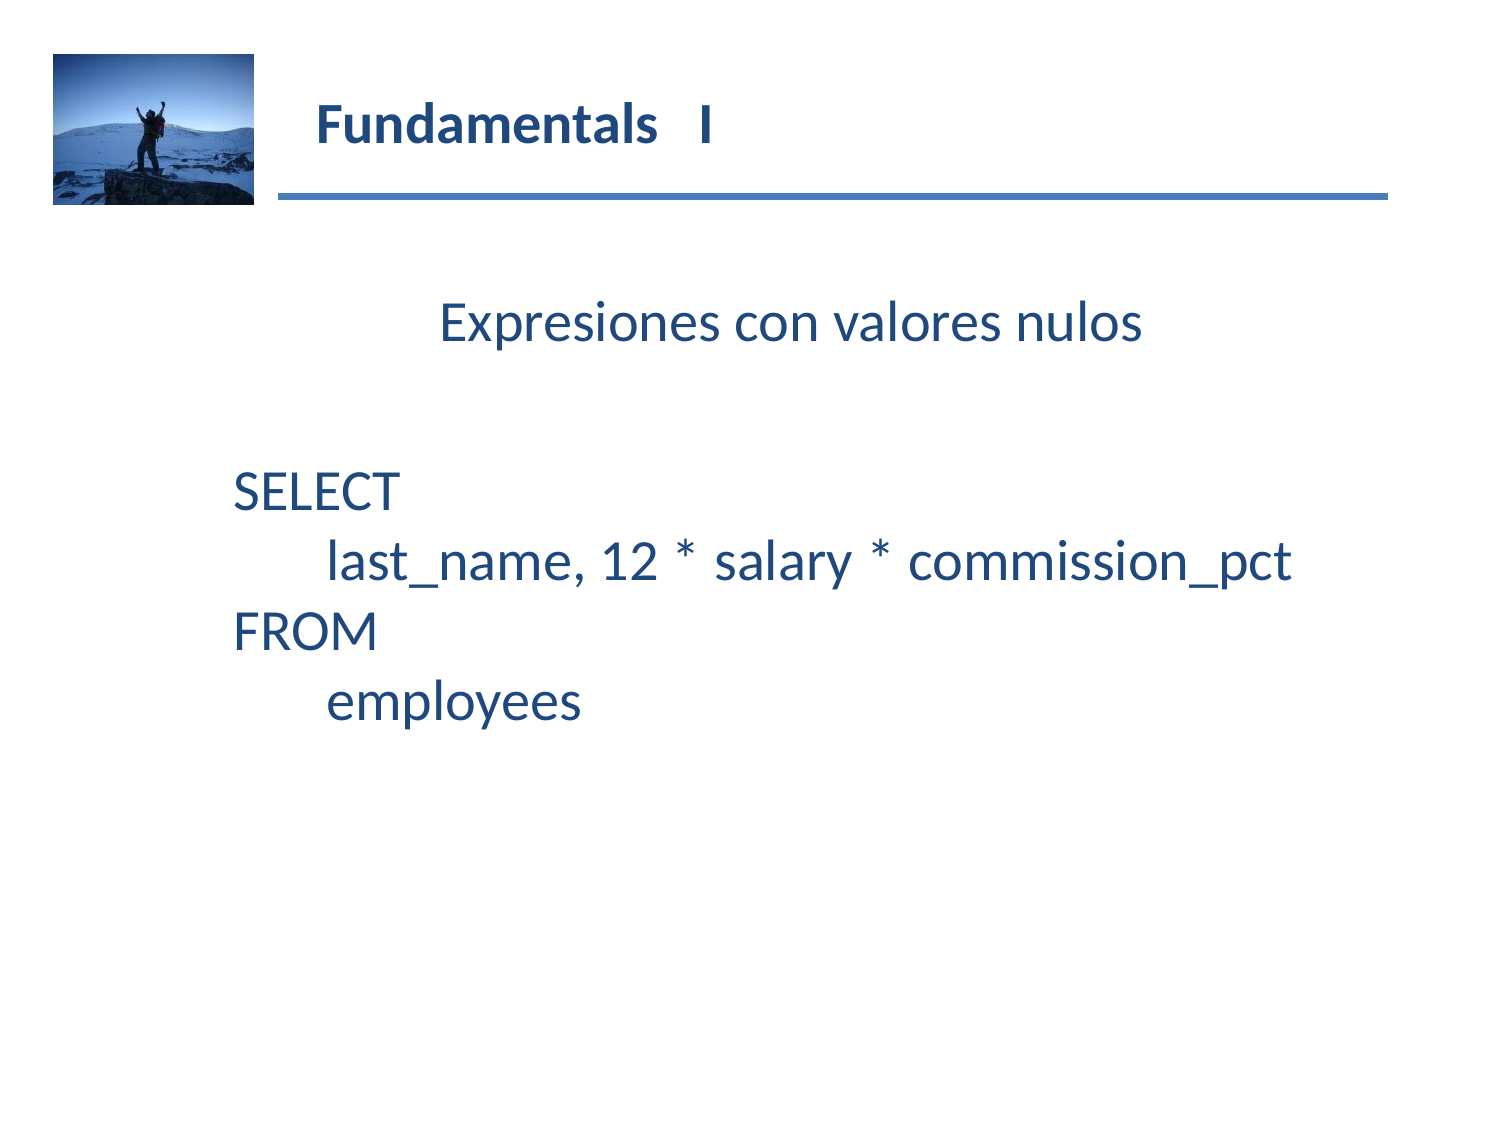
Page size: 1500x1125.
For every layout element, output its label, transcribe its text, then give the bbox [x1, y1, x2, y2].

text_box Fundamentals I [301, 78, 821, 164]
text_box Expresiones con valores nulos [383, 275, 1199, 362]
text_box SELECT last_name, 12 * salary * commission_pct FROM employees [218, 444, 1365, 743]
picture [53, 54, 254, 205]
